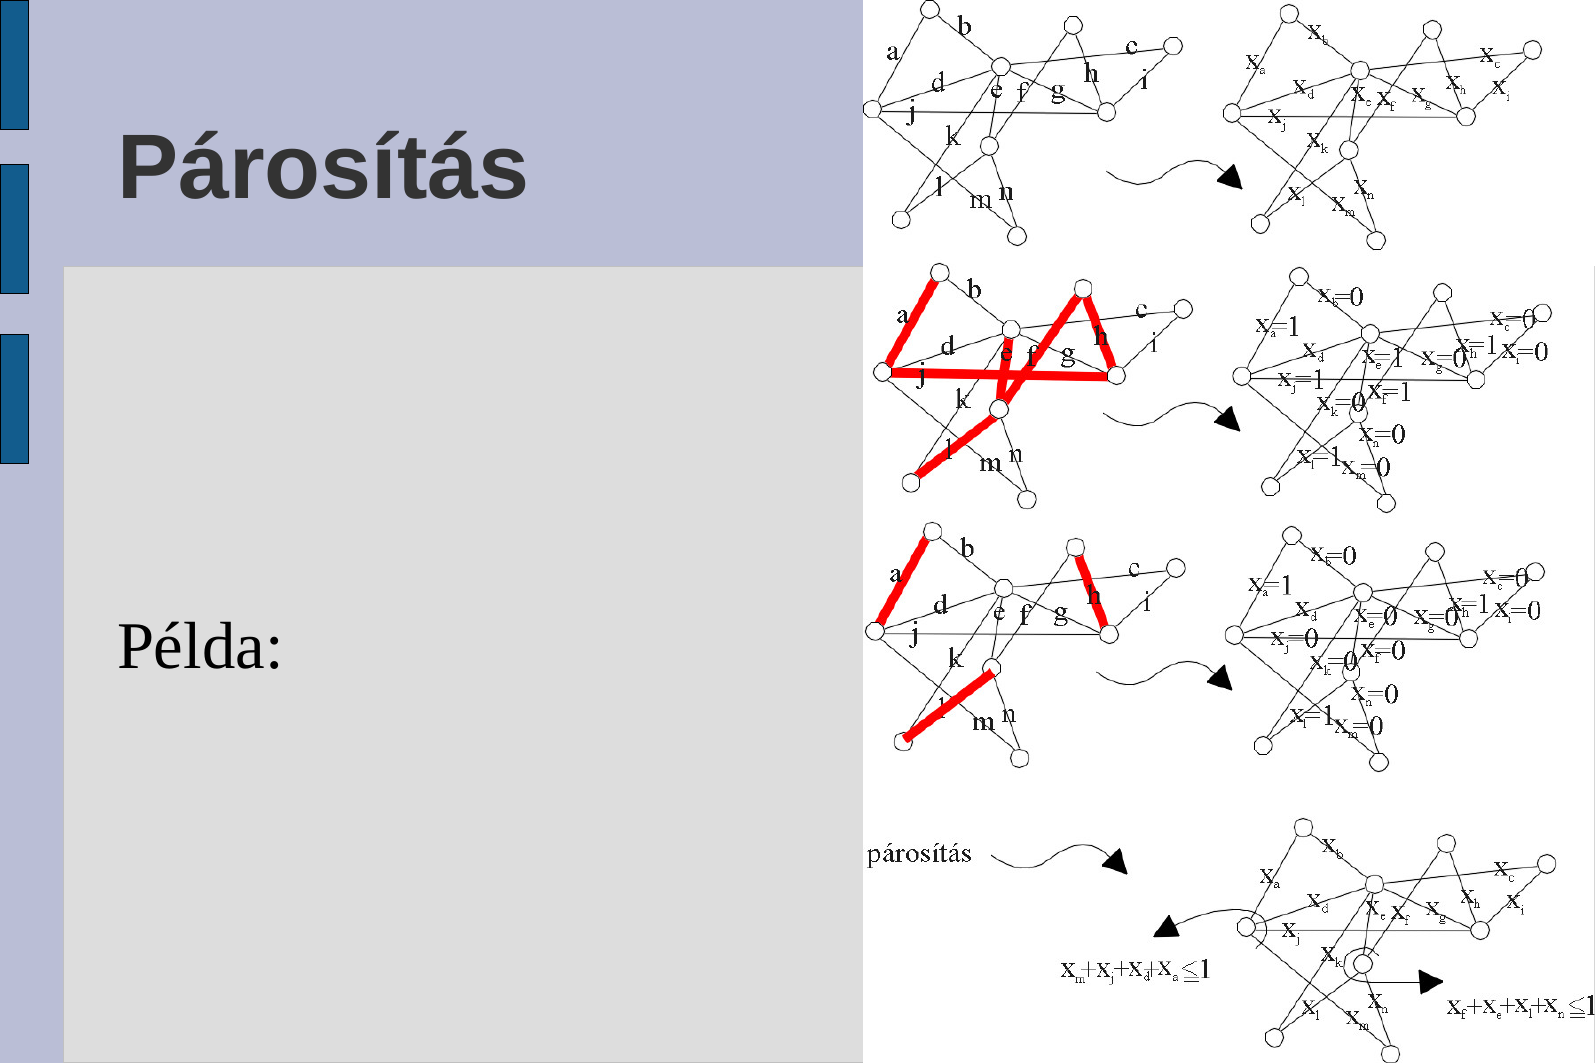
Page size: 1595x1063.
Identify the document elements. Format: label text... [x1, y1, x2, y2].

title Párosítás [117, 85, 1479, 249]
picture [863, 0, 1595, 1063]
subtitle Példa: [117, 302, 1479, 990]
